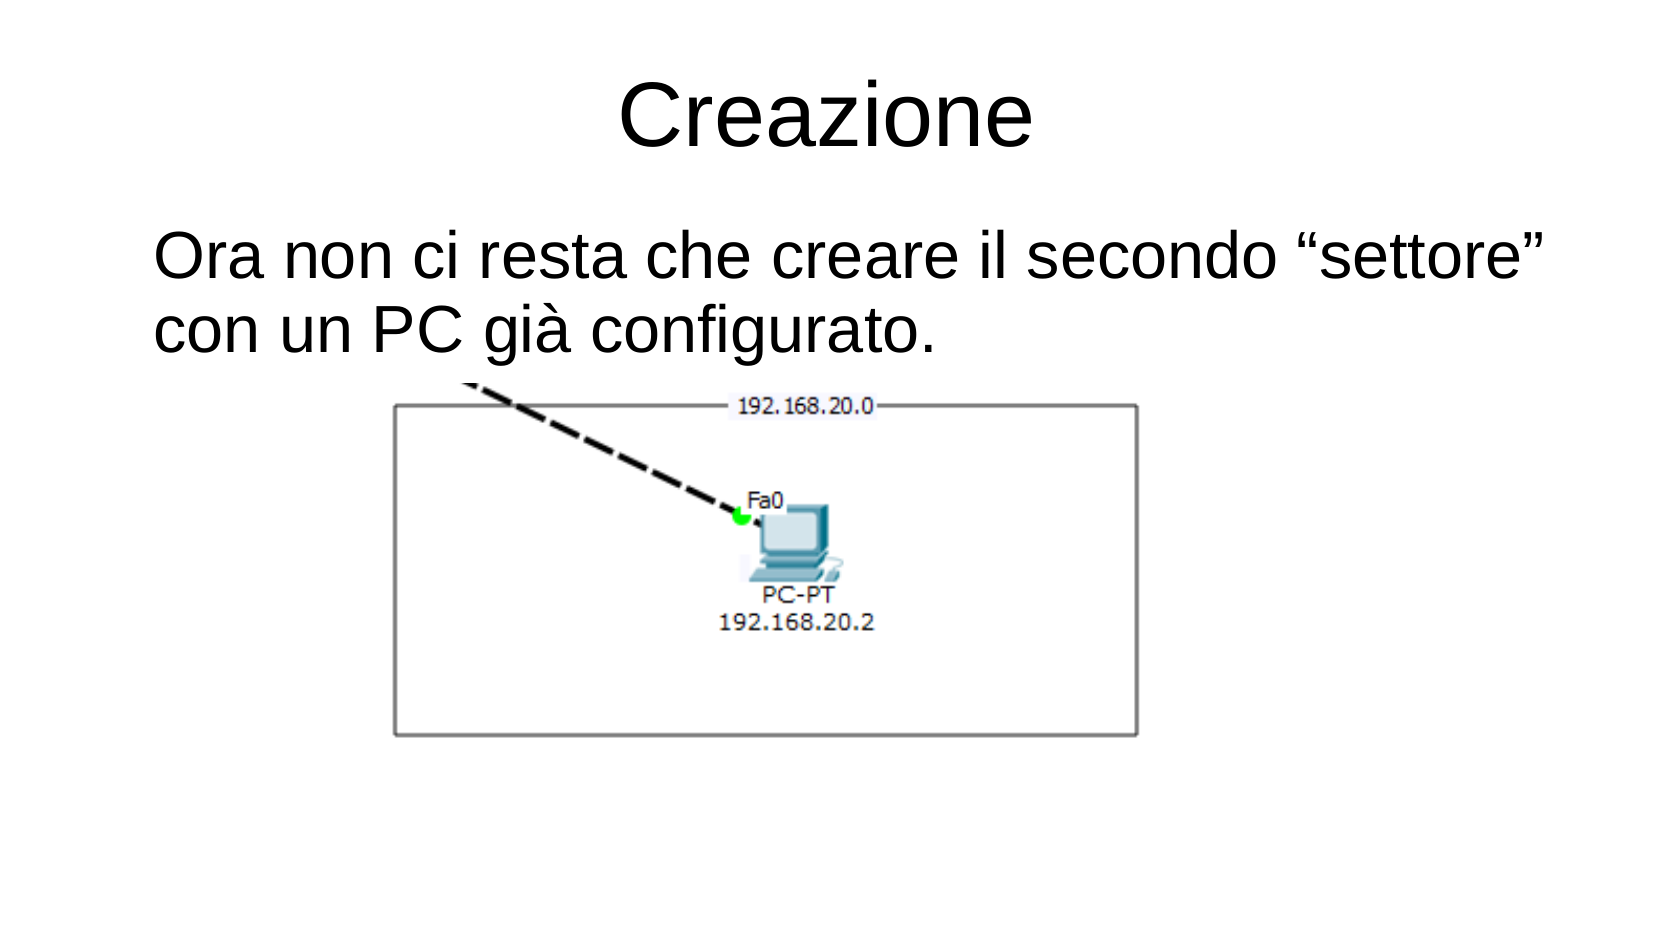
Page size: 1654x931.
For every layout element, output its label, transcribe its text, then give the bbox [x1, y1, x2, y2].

title Creazione [82, 37, 1571, 193]
list Ora non ci resta che creare il secondo “settore” con un PC già configurato. [82, 217, 1571, 758]
picture [383, 383, 1152, 763]
